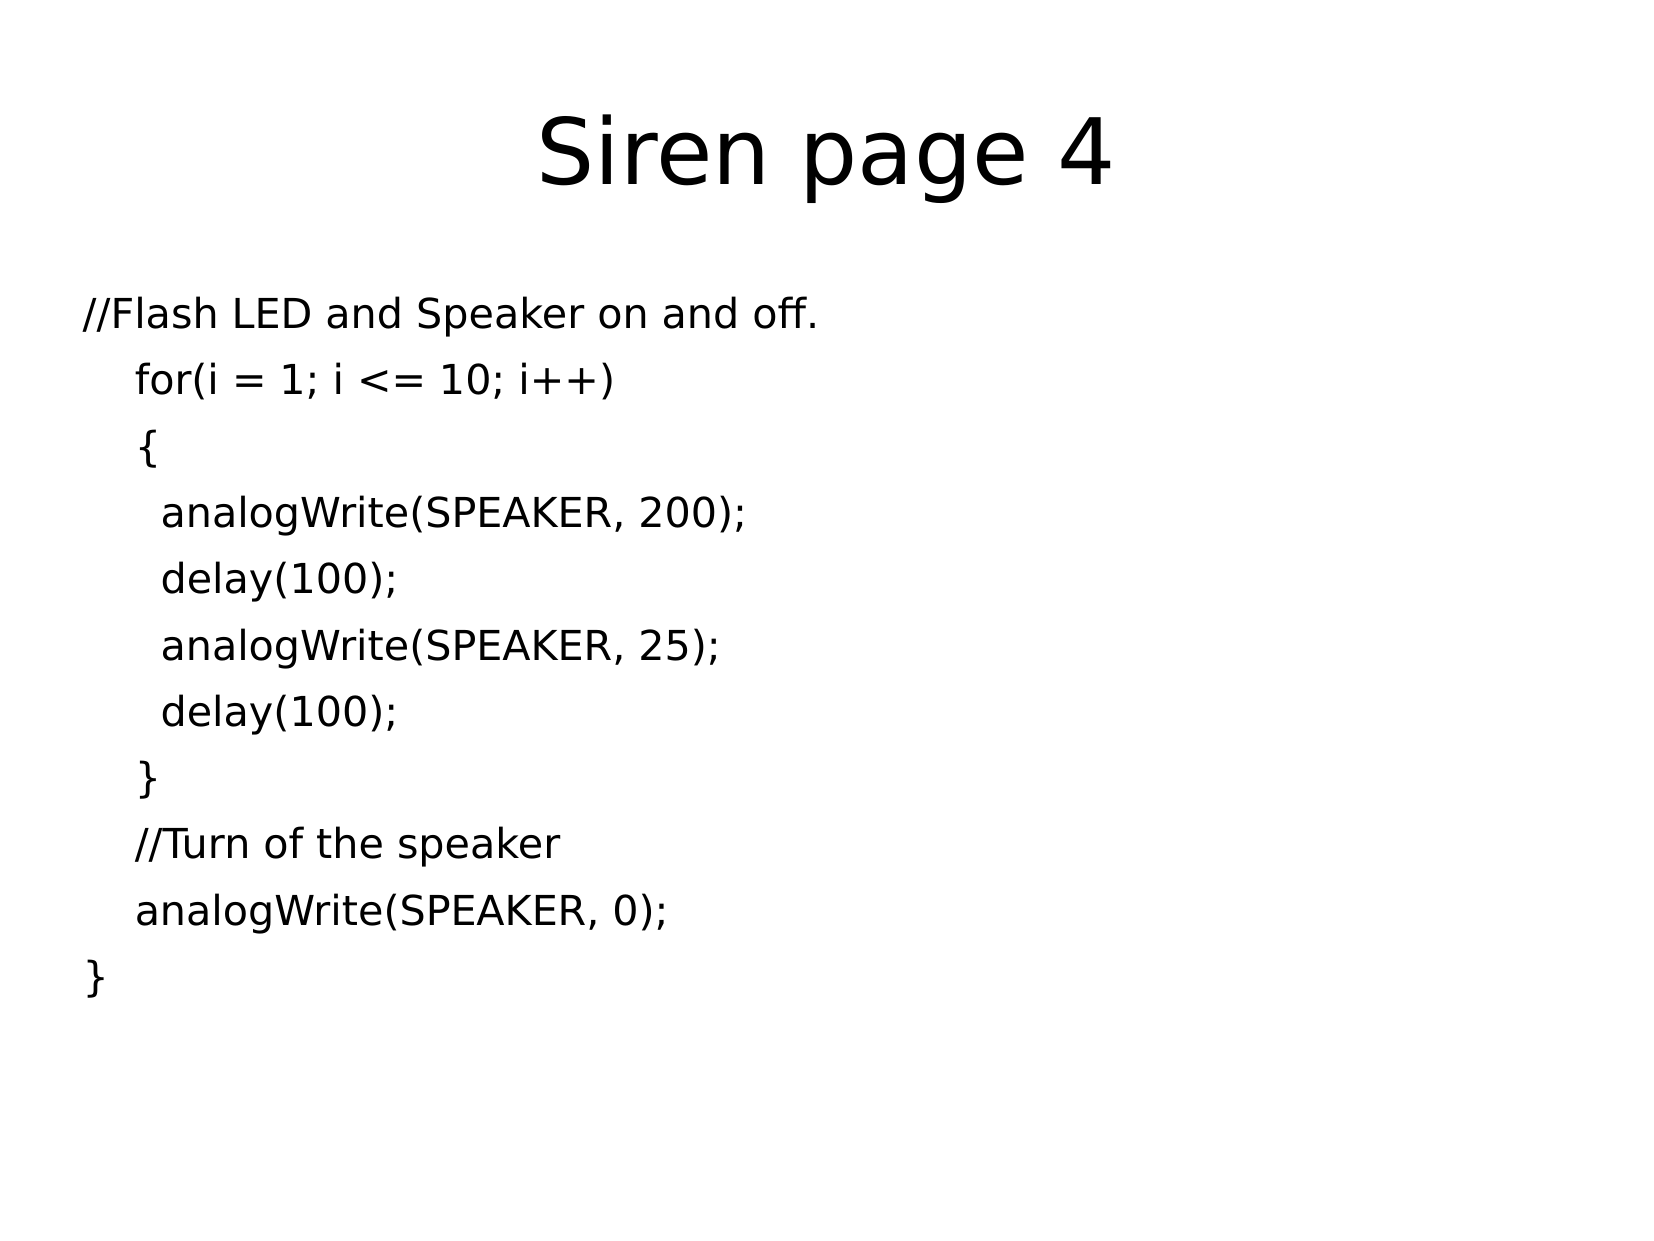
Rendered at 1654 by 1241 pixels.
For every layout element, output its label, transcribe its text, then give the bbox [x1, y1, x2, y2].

list //Flash LED and Speaker on and off. for(i = 1; i <= 10; i++) { analogWrite(SPEAKER, 200); delay(100); analogWrite(SPEAKER, 25); delay(100); } //Turn of the speaker analogWrite(SPEAKER, 0); } [82, 290, 1571, 1010]
title Siren page 4 [82, 49, 1571, 257]
